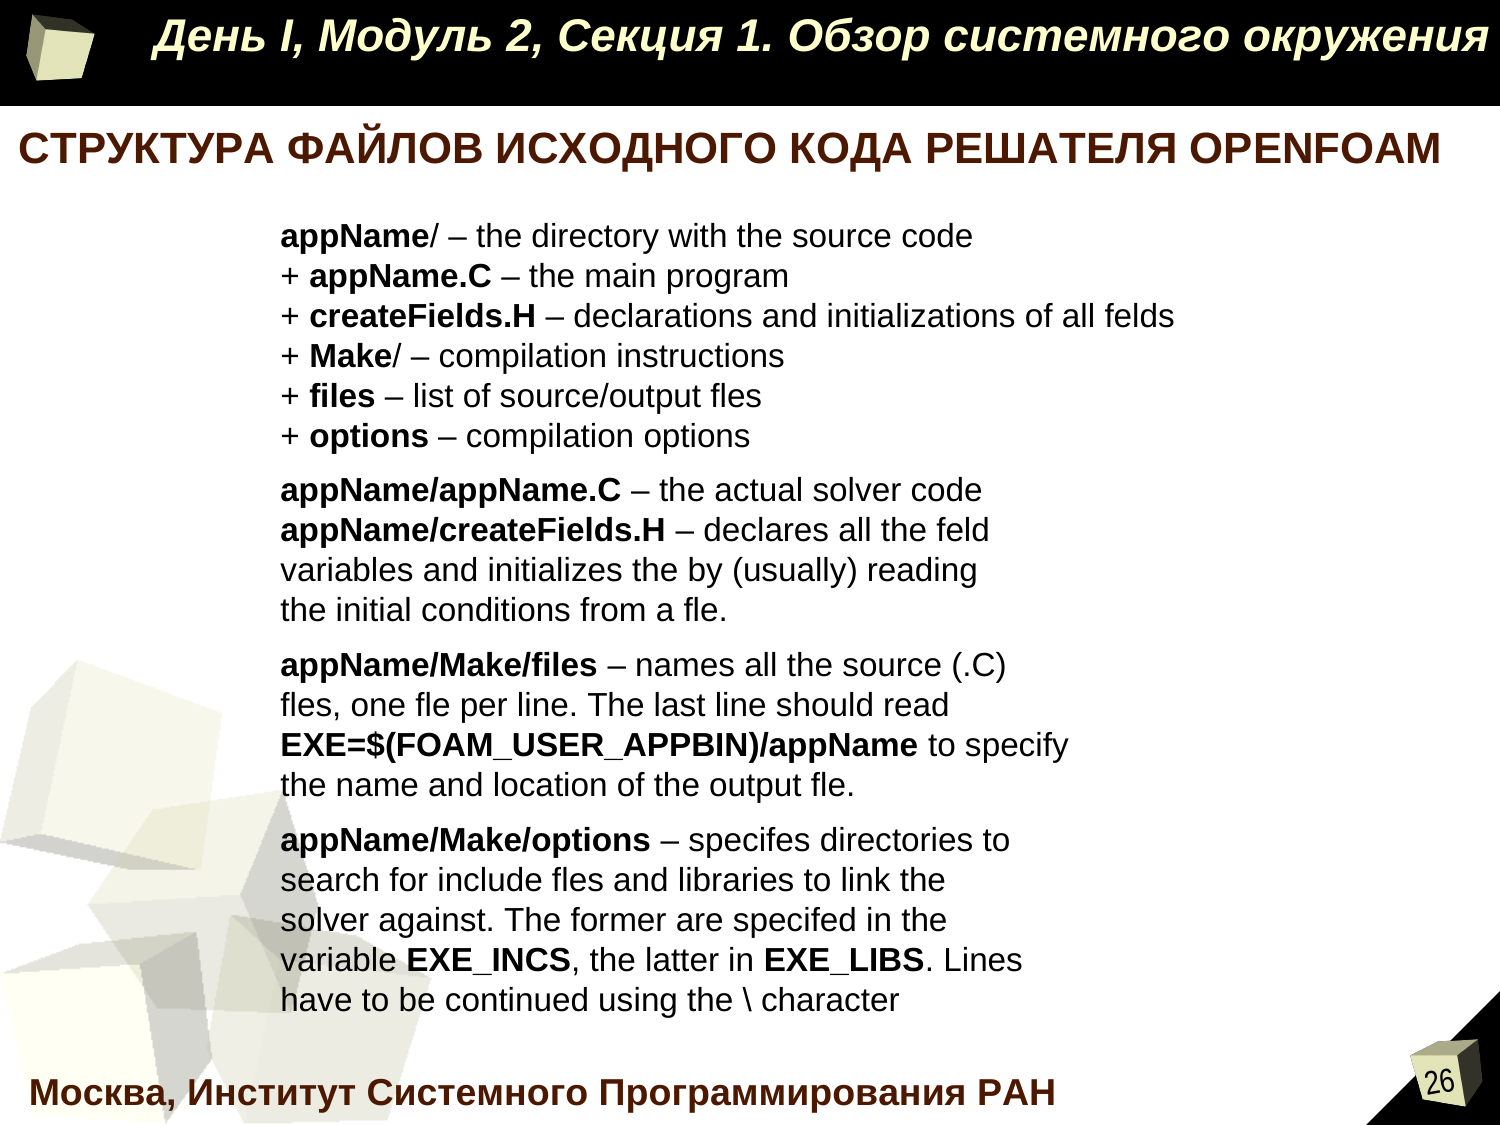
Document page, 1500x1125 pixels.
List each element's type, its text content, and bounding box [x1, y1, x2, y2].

text_box appName/ – the directory with the source code + appName.C – the main program + createFields.H – declarations and initializations of all felds + Make/ – compilation instructions + files – list of source/output fles + options – compilation options appName/appName.C – the actual solver code appName/createFields.H – declares all the feld variables and initializes the by (usually) reading the initial conditions from a fle. appName/Make/files – names all the source (.C) fles, one fle per line. The last line should read EXE=$(FOAM_USER_APPBIN)/appName to specify the name and location of the output fle. appName/Make/options – specifes directories to search for include fles and libraries to link the solver against. The former are specifed in the variable EXE_INCS, the latter in EXE_LIBS. Lines have to be continued using the \ character [265, 206, 1192, 1026]
picture [423, 1088, 433, 1102]
text_box СТРУКТУРА ФАЙЛОВ ИСХОДНОГО КОДА РЕШАТЕЛЯ OPENFOAM [4, 112, 1500, 193]
picture [0, 659, 433, 1125]
